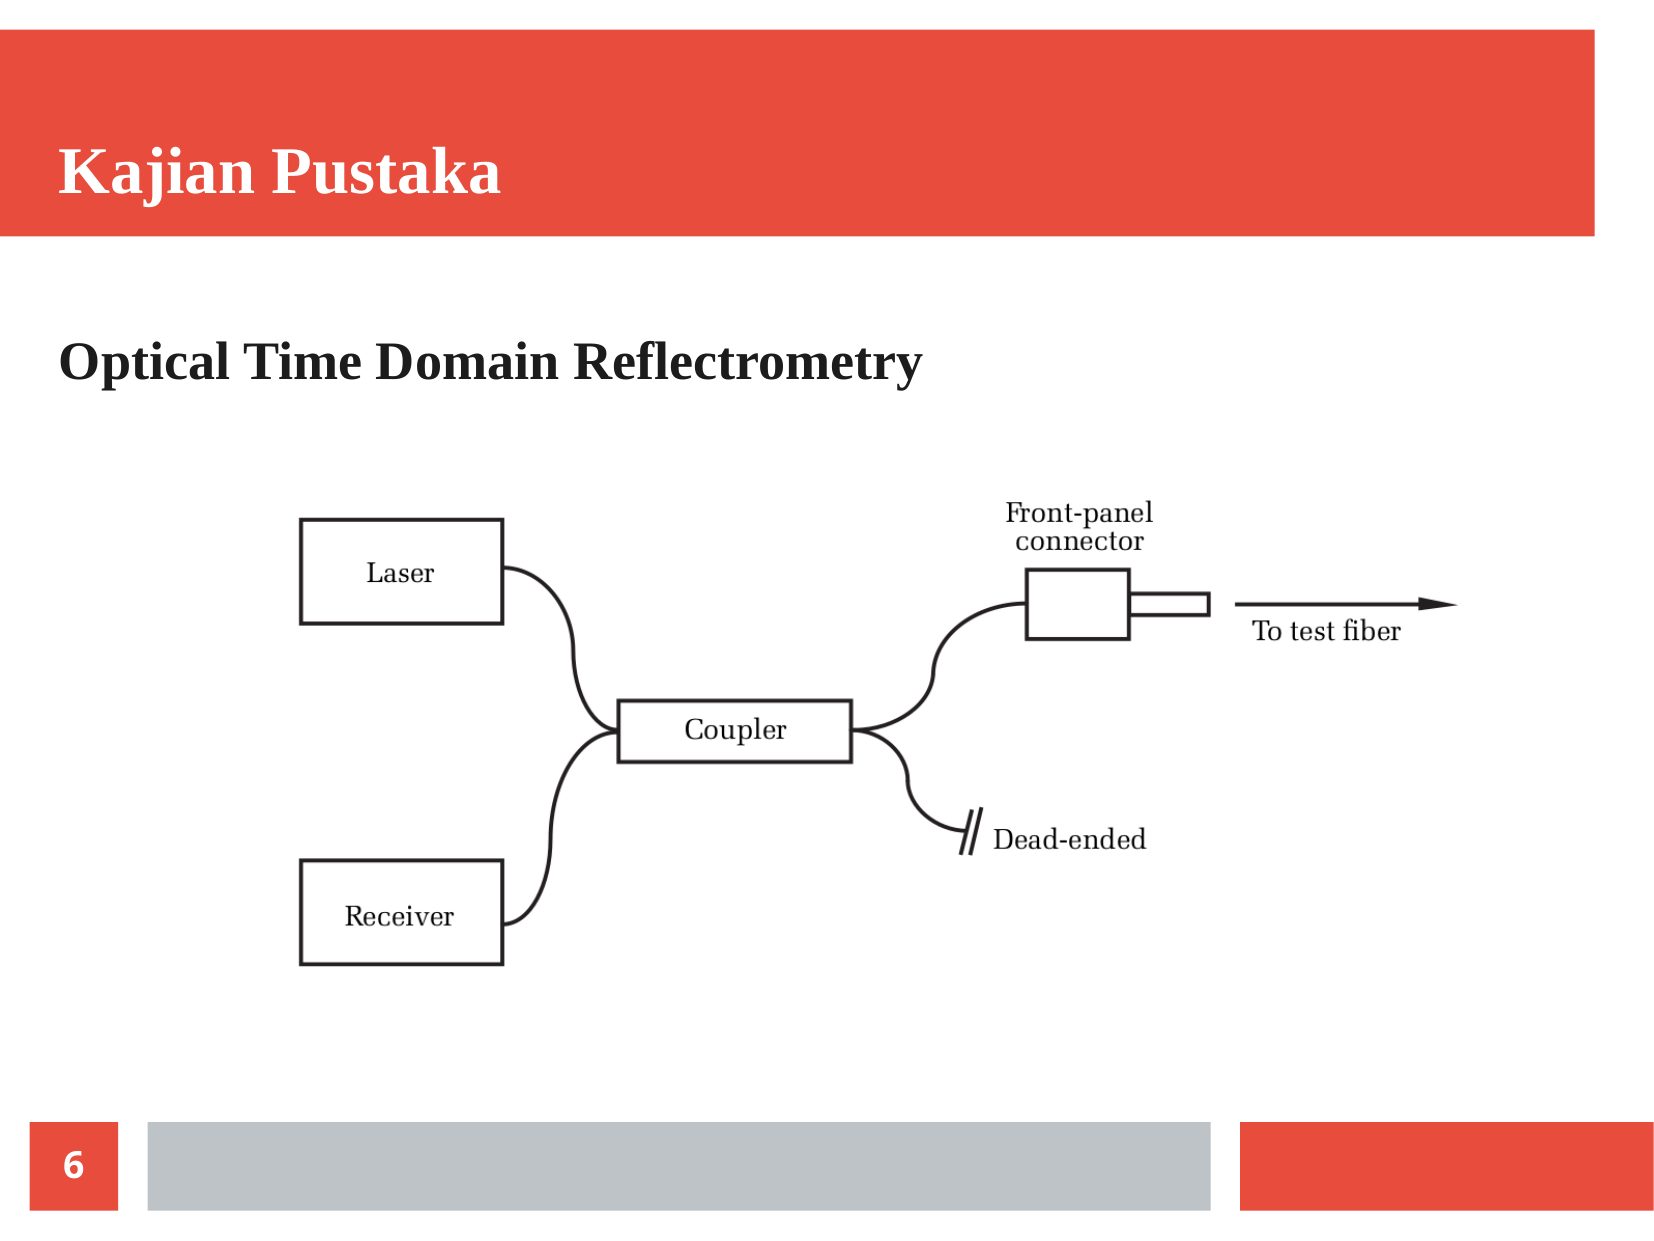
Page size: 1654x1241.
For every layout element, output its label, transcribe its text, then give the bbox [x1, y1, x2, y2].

picture [206, 442, 1468, 994]
list Optical Time Domain Reflectrometry [59, 324, 1565, 1093]
text_box [29, 1122, 119, 1211]
title Kajian Pustaka [59, 59, 1595, 207]
